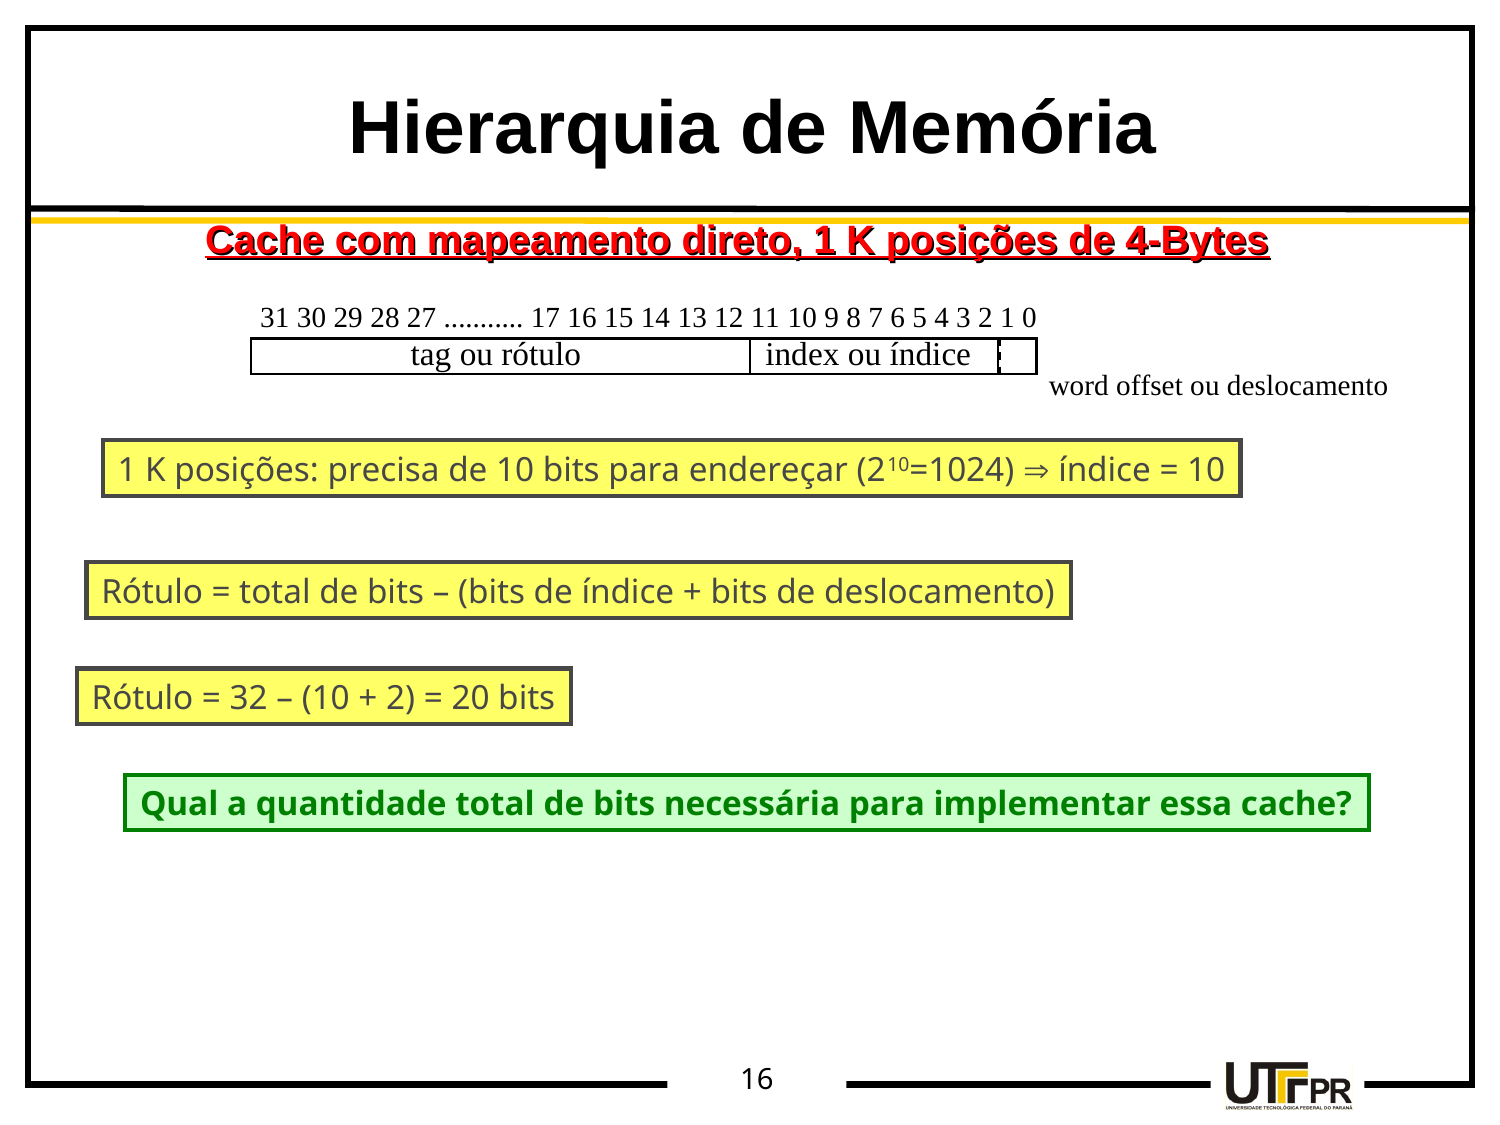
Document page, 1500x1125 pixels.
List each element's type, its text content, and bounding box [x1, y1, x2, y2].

text_box 1 K posições: precisa de 10 bits para endereçar (210=1024)  índice = 10 [102, 440, 1241, 496]
text_box index ou índice [750, 324, 987, 380]
text_box Rótulo = 32 – (10 + 2) = 20 bits [76, 668, 571, 724]
text_box Rótulo = total de bits – (bits de índice + bits de deslocamento) [86, 562, 1072, 618]
text_box word offset ou deslocamento [1033, 359, 1405, 409]
picture [1225, 1062, 1353, 1110]
list Cache com mapeamento direto, 1 K posições de 4-Bytes [99, 215, 1375, 303]
text_box tag ou rótulo [395, 324, 597, 380]
text_box Qual a quantidade total de bits necessária para implementar essa cache? [125, 774, 1369, 831]
text_box 31 30 29 28 27 ........... 17 16 15 14 13 12 11 10 9 8 7 6 5 4 3 2 1 0 [245, 291, 1053, 341]
title Hierarquia de Memória [29, 85, 1477, 180]
